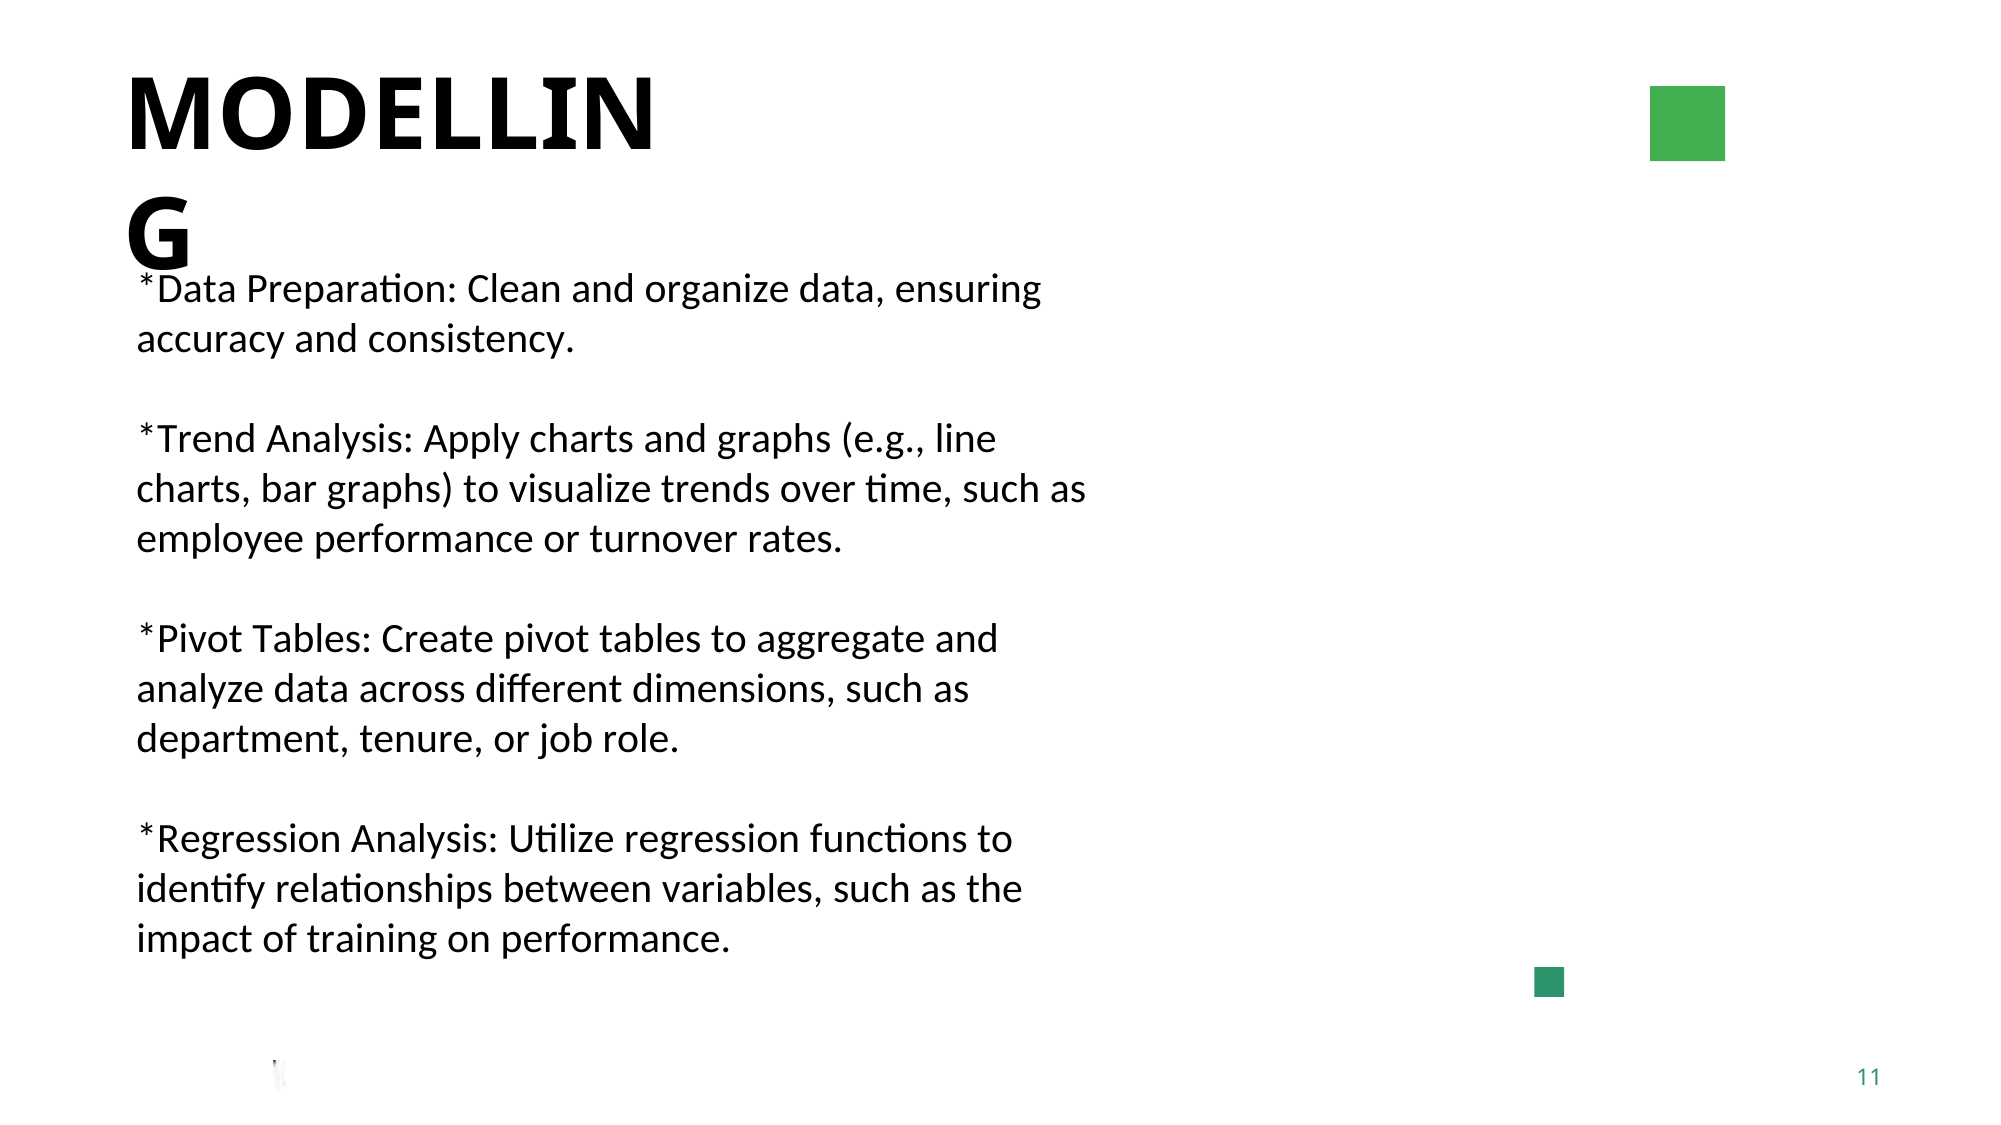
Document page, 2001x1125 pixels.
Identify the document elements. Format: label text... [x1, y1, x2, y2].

picture [273, 1060, 286, 1091]
text_box *Data Preparation: Clean and organize data, ensuring accuracy and consistency. *Trend Analysis: Apply charts and graphs (e.g., line charts, bar graphs) to visualize trends over time, such as employee performance or turnover rates. *Pivot Tables: Create pivot tables to aggregate and analyze data across different dimensions, such as department, tenure, or job role. *Regression Analysis: Utilize regression functions to identify relationships between variables, such as the impact of training on performance. [121, 253, 1123, 976]
text_box MODELLING [121, 47, 664, 173]
text_box 11 [1849, 1061, 1888, 1094]
text_box [1534, 967, 1565, 997]
text_box [1650, 86, 1726, 162]
